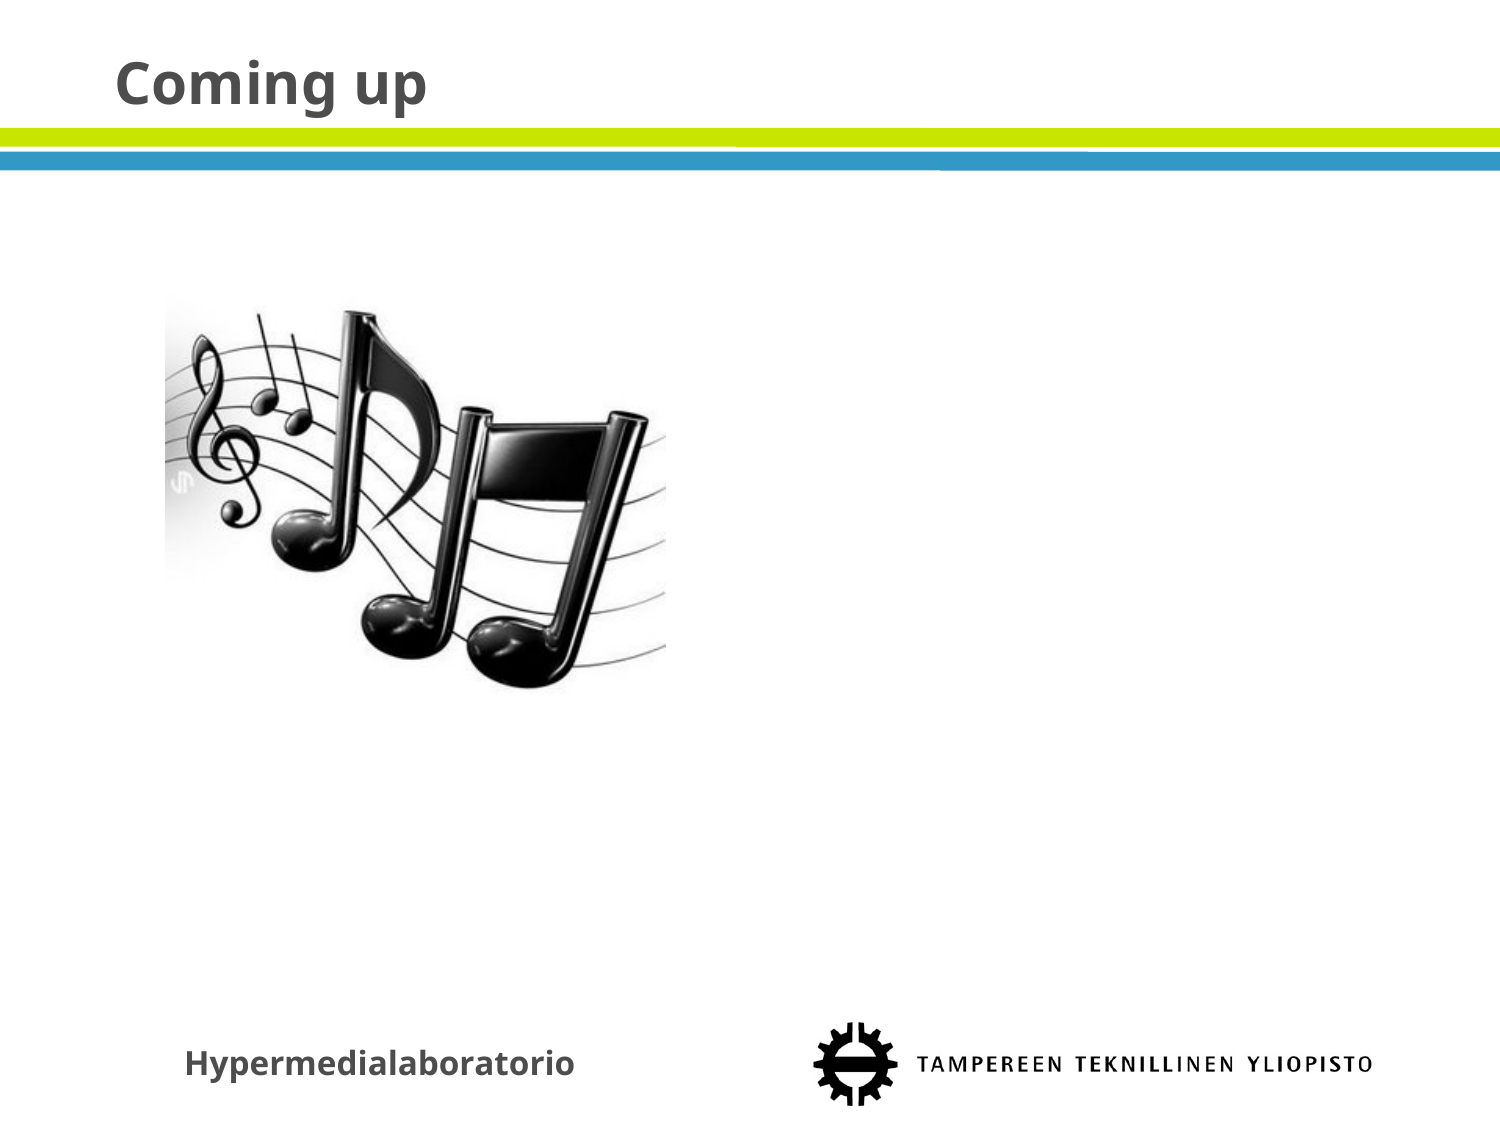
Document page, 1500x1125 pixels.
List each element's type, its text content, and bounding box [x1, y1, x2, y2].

title Coming up [100, 3, 1100, 159]
picture [165, 231, 666, 732]
table_header [100, 255, 750, 893]
picture [813, 1022, 1377, 1106]
table_header [750, 255, 1399, 893]
